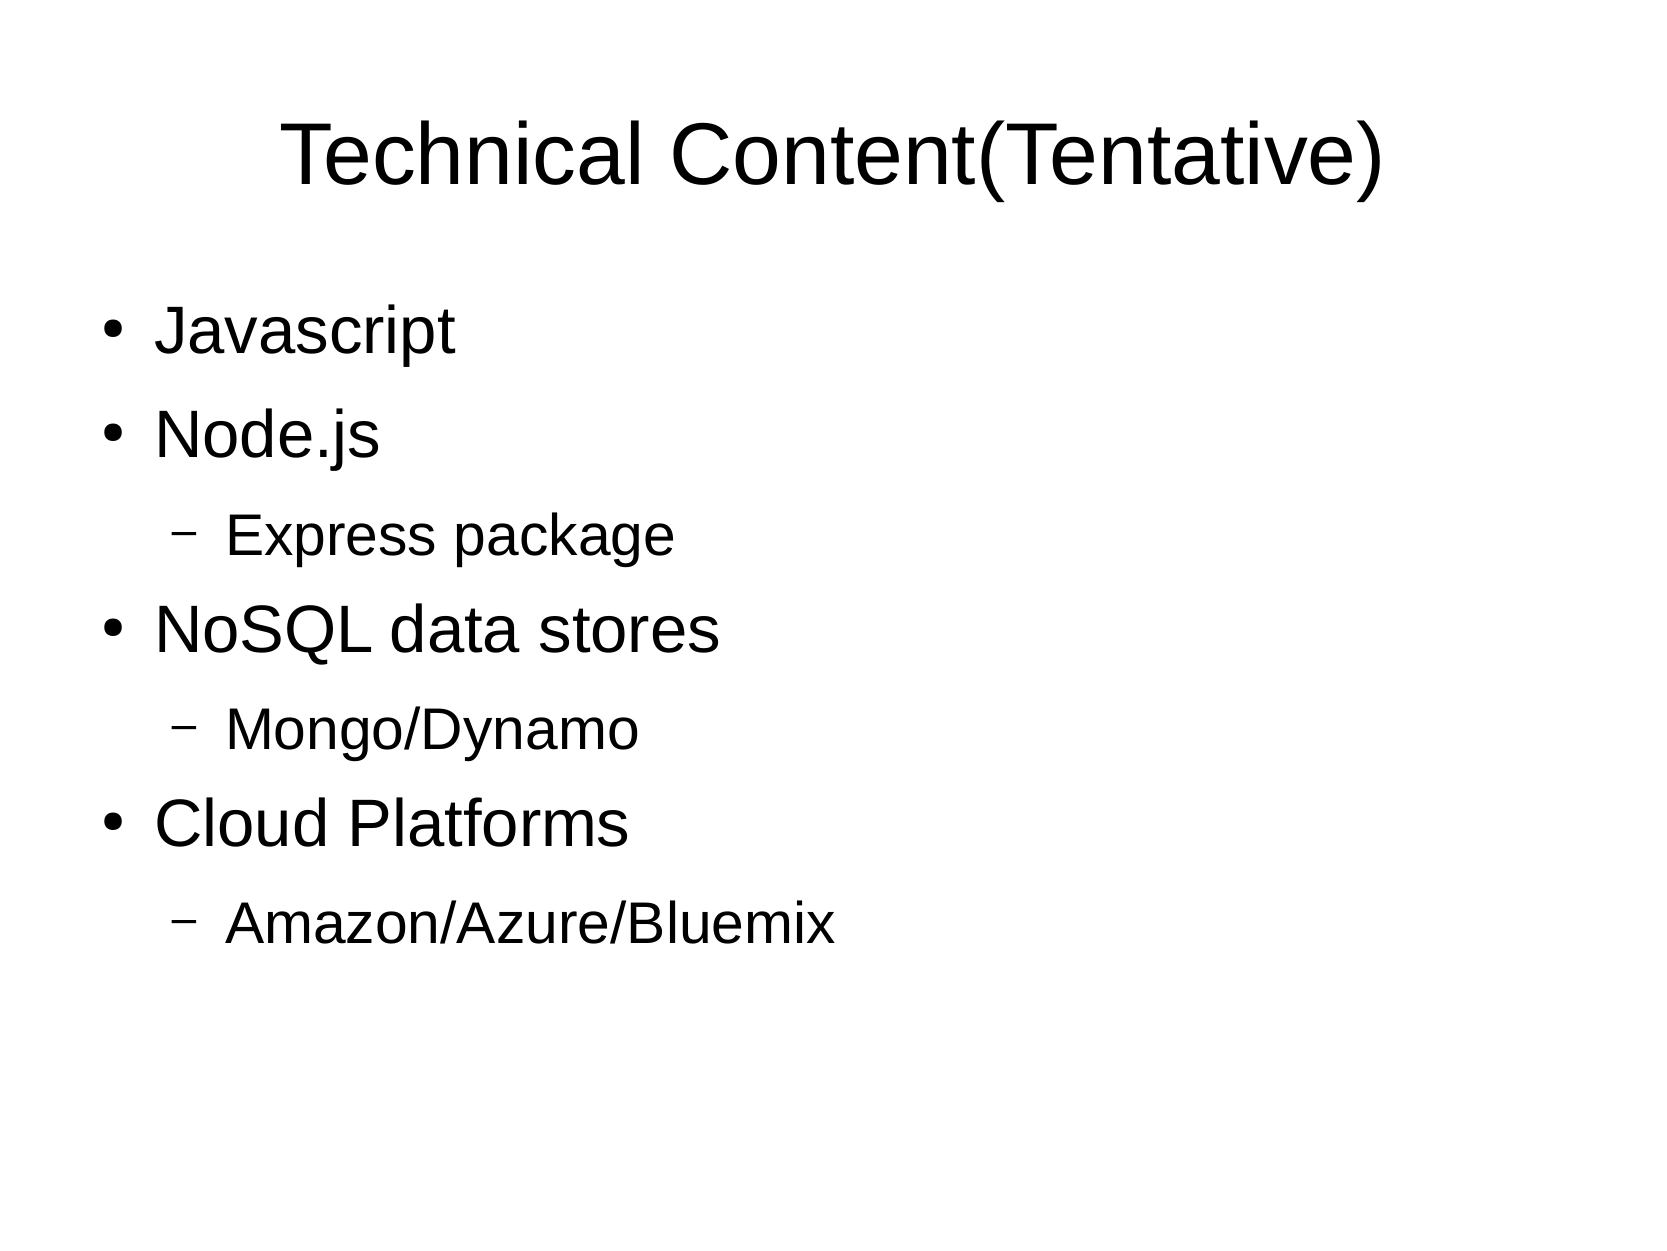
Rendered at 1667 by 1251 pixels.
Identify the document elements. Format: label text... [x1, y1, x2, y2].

title Technical Content(Tentative) [83, 49, 1584, 259]
list Javascript Node.js Express package NoSQL data stores Mongo/Dynamo Cloud Platforms Amazon/Azure/Bluemix [83, 292, 1584, 1018]
